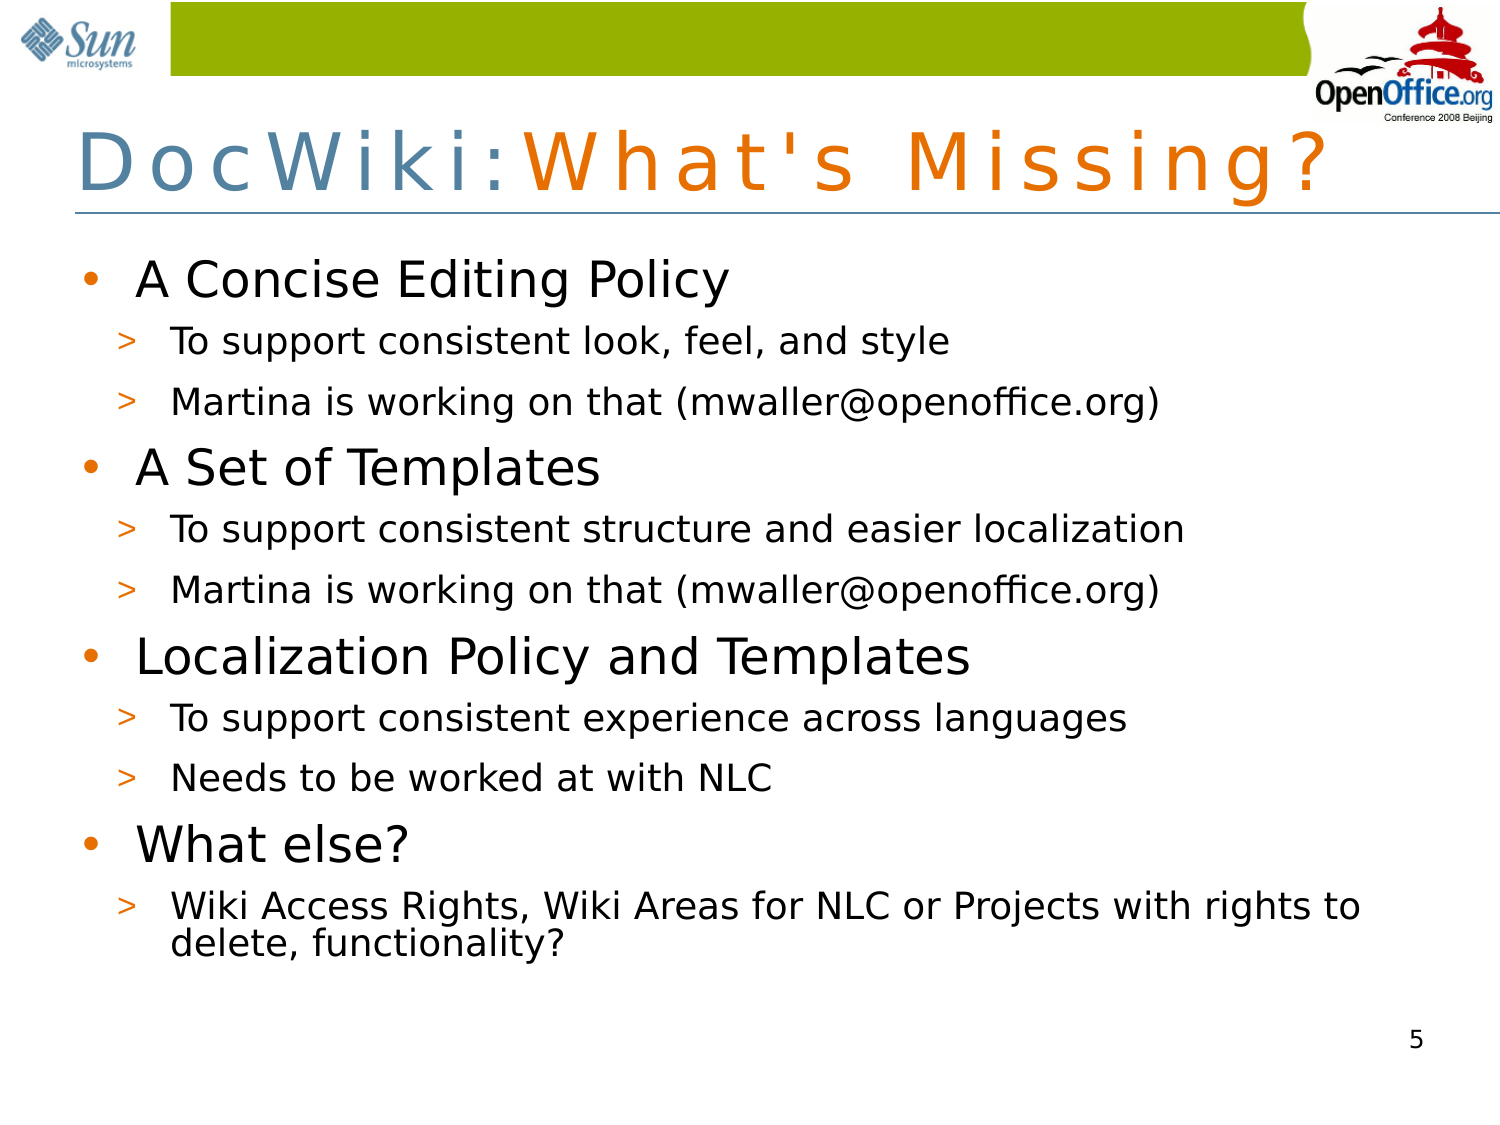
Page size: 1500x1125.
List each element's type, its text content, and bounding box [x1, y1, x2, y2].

list A Concise Editing Policy To support consistent look, feel, and style Martina is working on that (mwaller@openoffice.org) A Set of Templates To support consistent structure and easier localization Martina is working on that (mwaller@openoffice.org) Localization Policy and Templates To support consistent experience across languages Needs to be worked at with NLC What else? Wiki Access Rights, Wiki Areas for NLC or Projects with rights to delete, functionality? [64, 258, 1401, 1062]
picture [156, 2, 1500, 124]
title DocWiki:What's Missing? [75, 116, 1437, 210]
